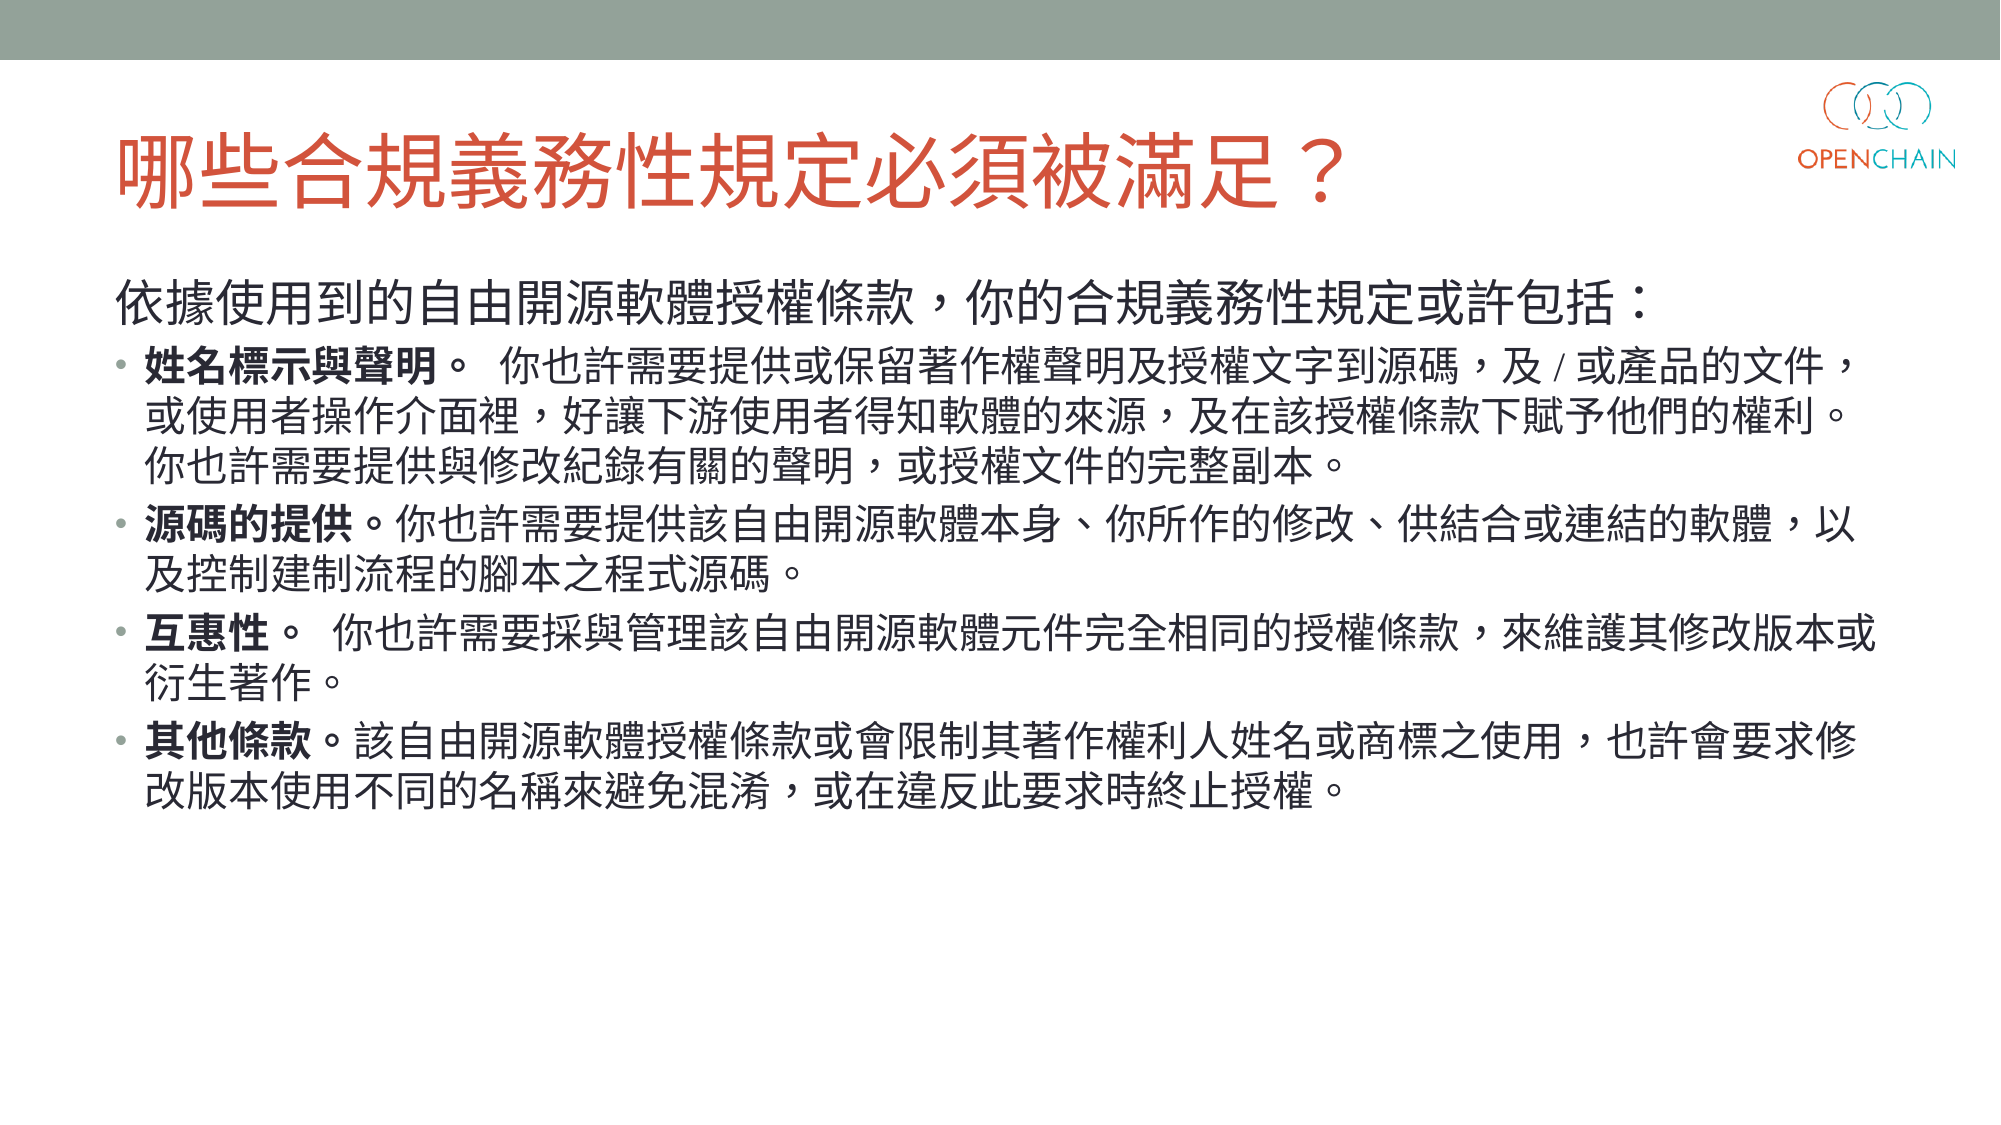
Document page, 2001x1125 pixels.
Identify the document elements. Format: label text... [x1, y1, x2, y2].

title 哪些合規義務性規定必須被滿足？ [99, 87, 1900, 250]
picture [1798, 82, 1955, 169]
list 依據使用到的自由開源軟體授權條款，你的合規義務性規定或許包括： 姓名標示與聲明。 你也許需要提供或保留著作權聲明及授權文字到源碼，及/或產品的文件，或使用者操作介面裡，好讓下游使用者得知軟體的來源，及在該授權條款下賦予他們的權利。你也許需要提供與修改紀錄有關的聲明，或授權文件的完整副本。 源碼的提供。你也許需要提供該自由開源軟體本身、你所作的修改、供結合或連結的軟體，以及控制建制流程的腳本之程式源碼。 互惠性。 你也許需要採與管理該自由開源軟體元件完全相同的授權條款，來維護其修改版本或衍生著作。 其他條款。該自由開源軟體授權條款或會限制其著作權利人姓名或商標之使用，也許會要求修改版本使用不同的名稱來避免混淆，或在違反此要求時終止授權。 [99, 263, 1900, 1064]
